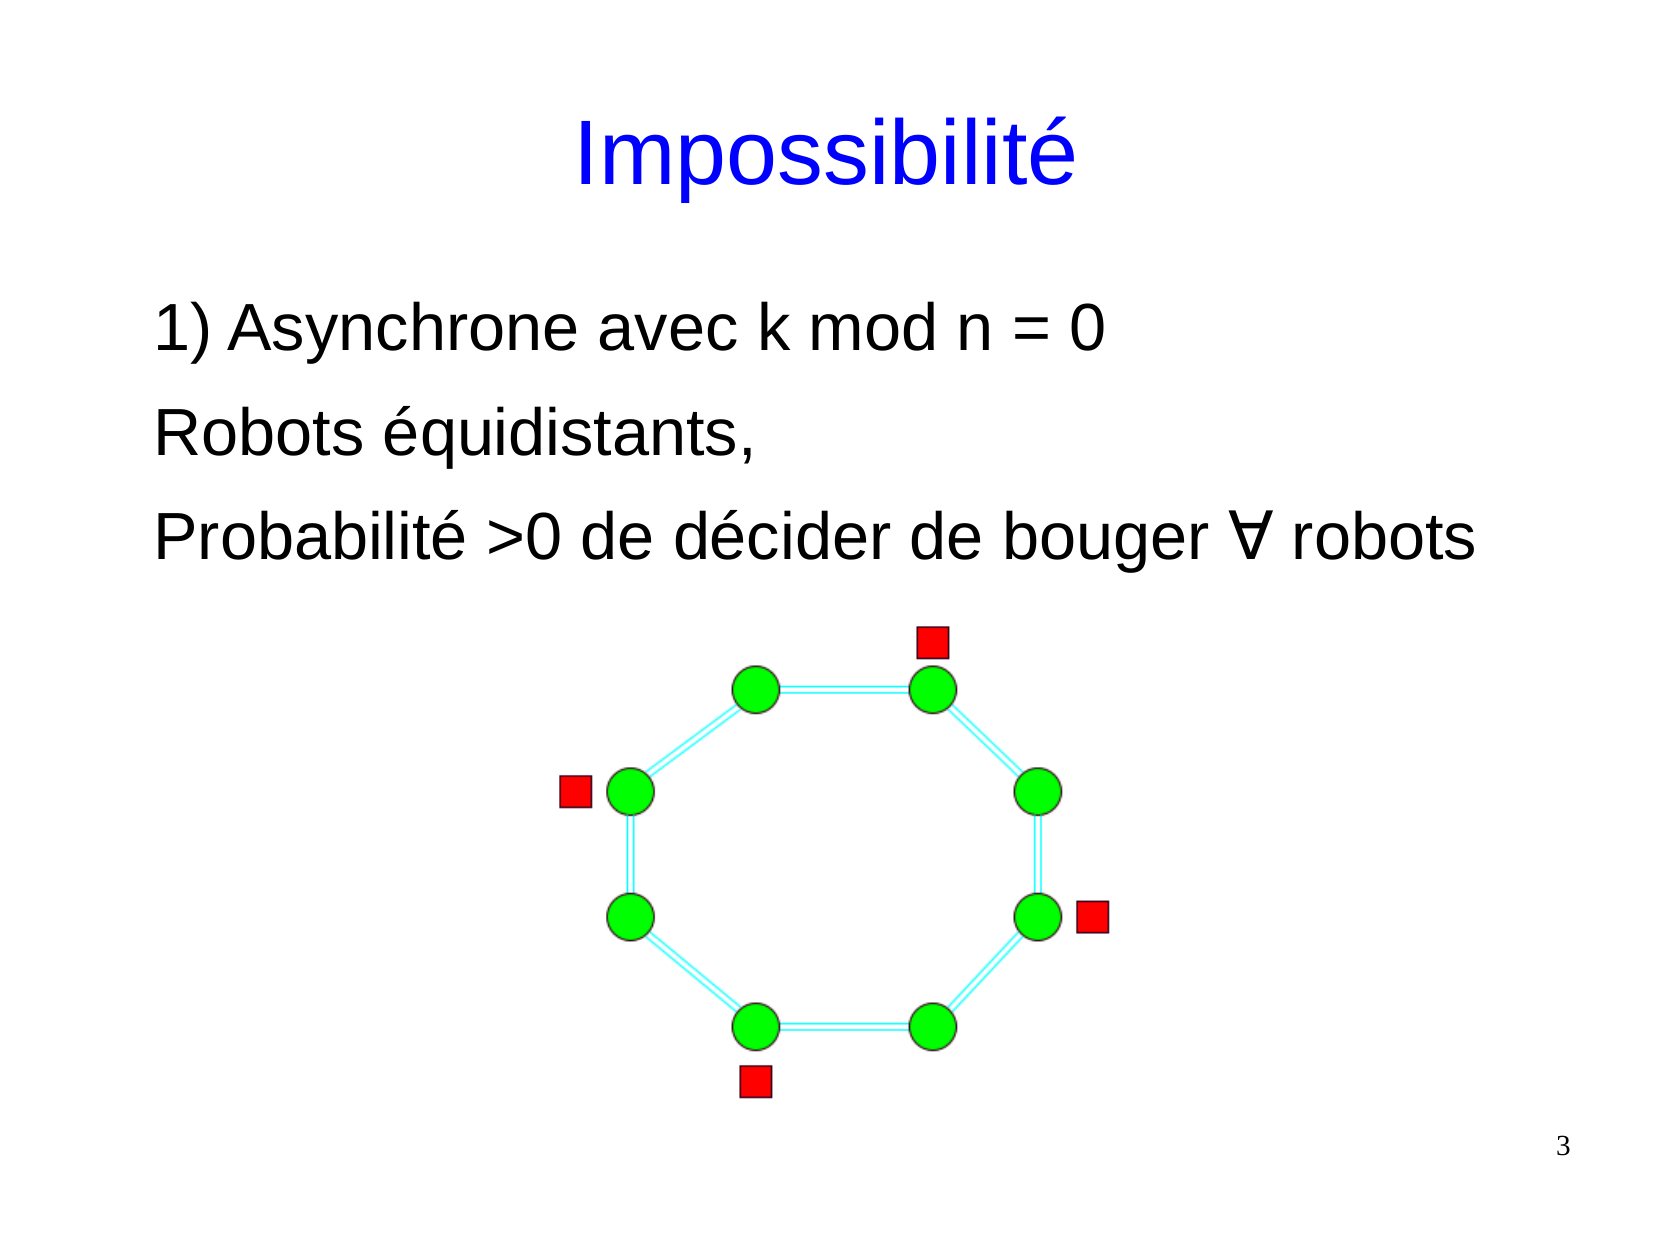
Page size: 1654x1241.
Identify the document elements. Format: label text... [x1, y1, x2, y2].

title Impossibilité [82, 49, 1571, 257]
picture [558, 625, 1111, 1100]
list 1) Asynchrone avec k mod n = 0 Robots équidistants, Probabilité >0 de décider de bouger ∀ robots [82, 290, 1538, 1010]
